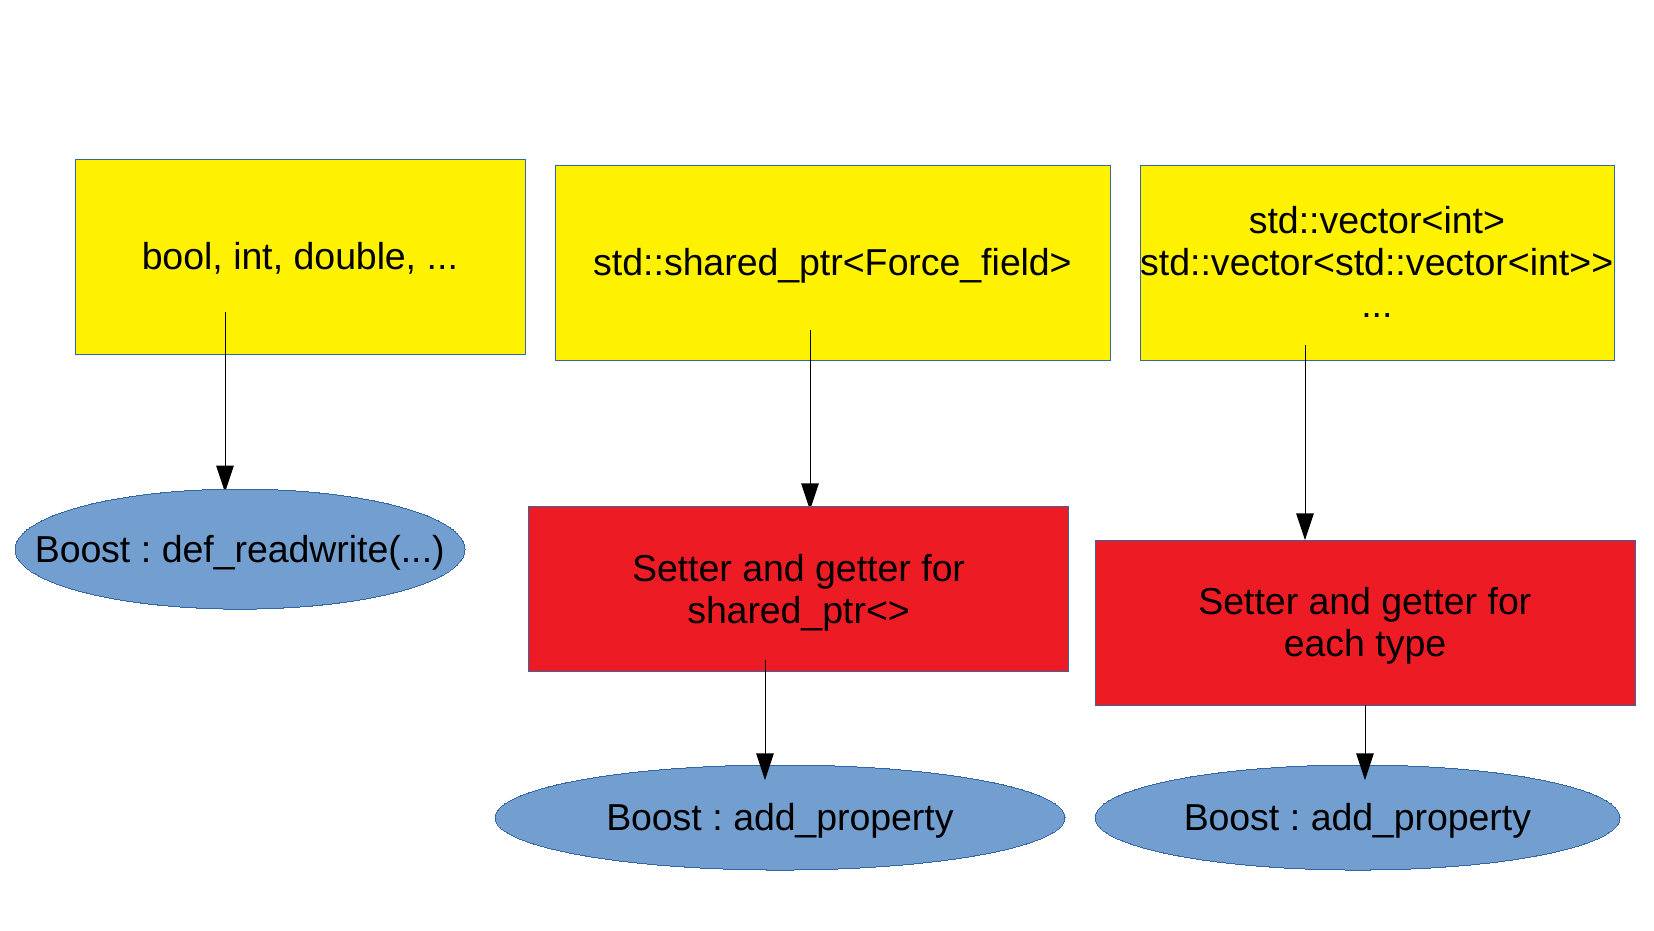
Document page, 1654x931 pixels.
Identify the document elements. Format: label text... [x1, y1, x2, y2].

text_box std::vector<int> std::vector<std::vector<int>> ... [1140, 165, 1615, 361]
text_box std::shared_ptr<Force_field> [555, 165, 1111, 361]
text_box Setter and getter for each type [1095, 540, 1636, 706]
text_box bool, int, double, ... [75, 159, 526, 355]
text_box Boost : def_readwrite(...) [15, 489, 466, 610]
text_box Setter and getter for shared_ptr<> [528, 506, 1069, 672]
text_box Boost : add_property [1095, 765, 1621, 871]
text_box Boost : add_property [495, 765, 1066, 871]
